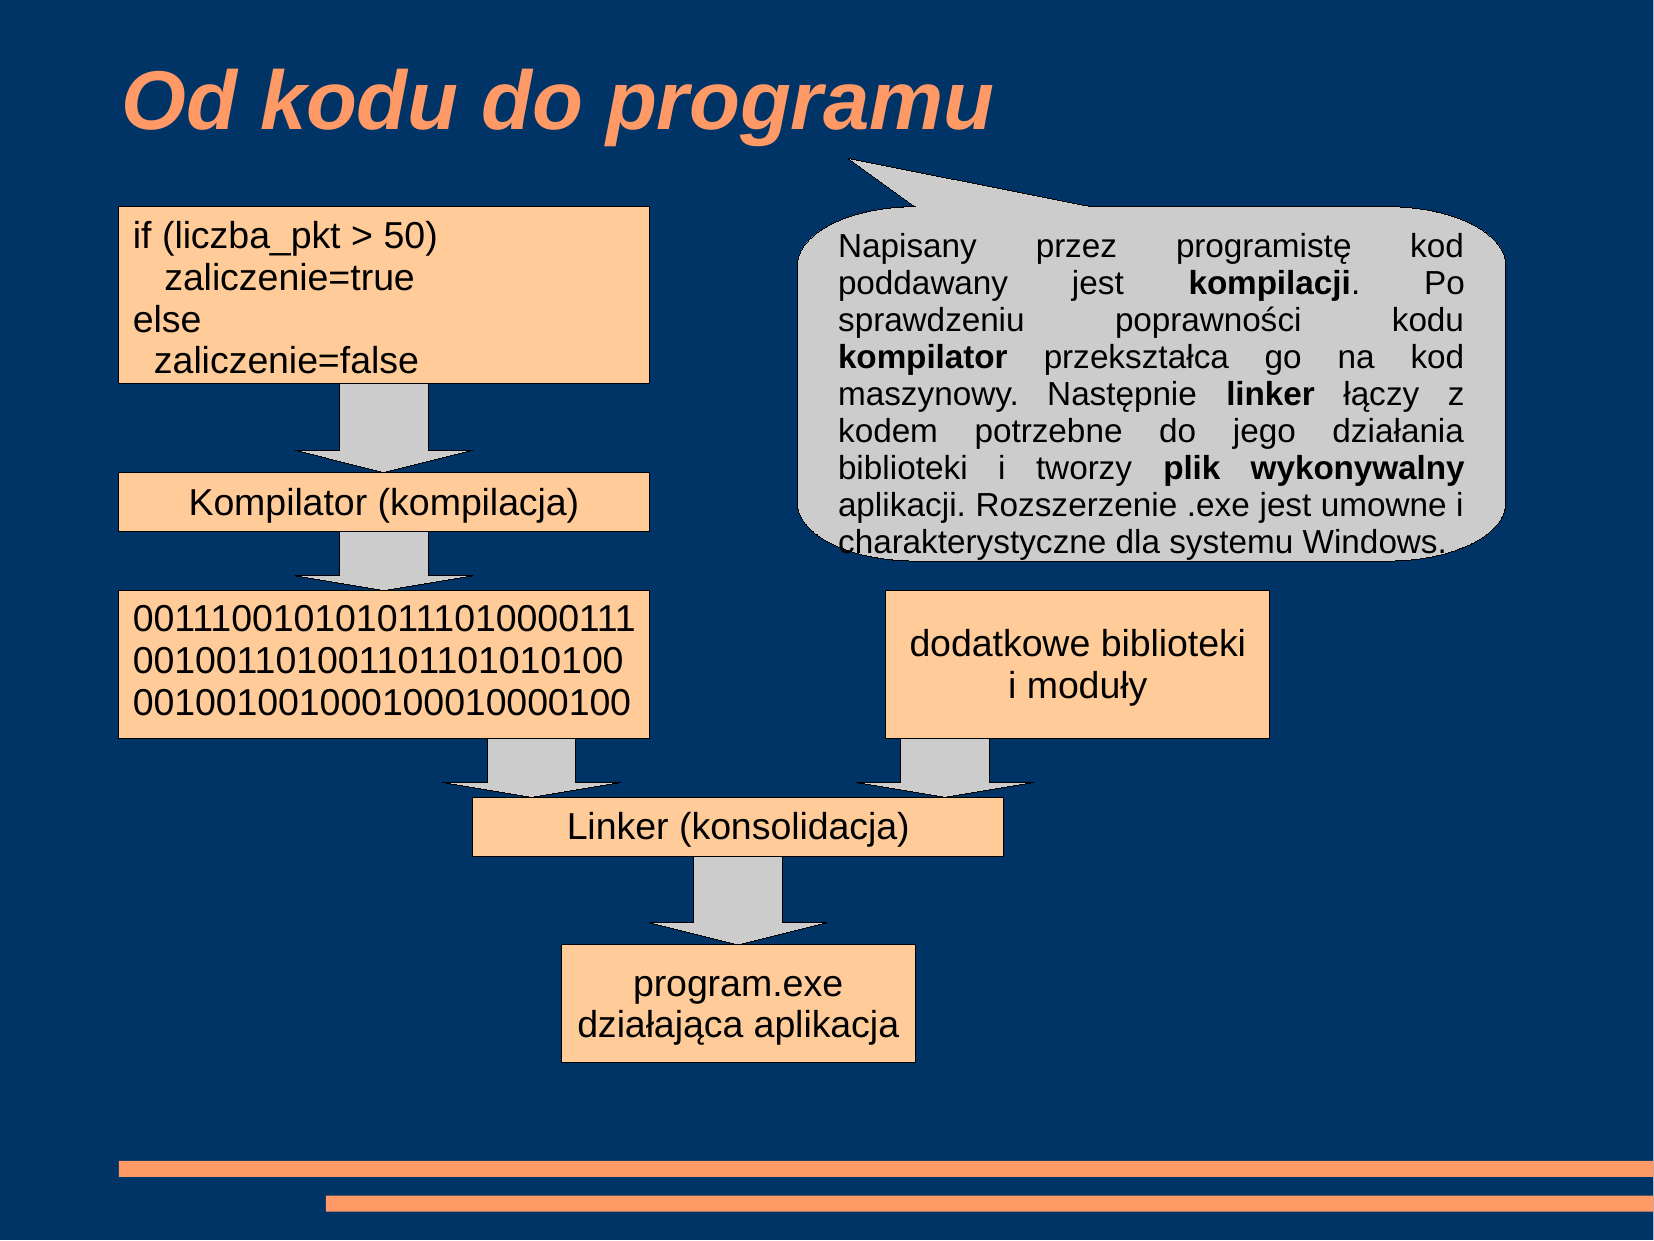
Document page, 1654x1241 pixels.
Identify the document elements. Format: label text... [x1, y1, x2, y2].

text_box [295, 531, 473, 591]
text_box Linker (konsolidacja) [472, 797, 1004, 857]
text_box 0011100101010111010000111 001001101001101101010100 001001001000100010000100 [118, 590, 650, 739]
text_box [856, 738, 1034, 798]
text_box program.exe działająca aplikacja [561, 944, 916, 1063]
text_box [649, 856, 827, 945]
text_box Kompilator (kompilacja) [118, 472, 650, 532]
text_box [295, 383, 473, 472]
text_box dodatkowe biblioteki i moduły [885, 590, 1270, 739]
text_box Napisany przez programistę kod poddawany jest kompilacji. Po sprawdzeniu poprawności kodu kompilator przekształca go na kod maszynowy. Następnie linker łączy z kodem potrzebne do jego działania biblioteki i tworzy plik wykonywalny aplikacji. Rozszerzenie .exe jest umowne i charakterystyczne dla systemu Windows. [797, 158, 1506, 562]
text_box [442, 738, 621, 798]
text_box if (liczba_pkt > 50) zaliczenie=true else zaliczenie=false [118, 206, 650, 384]
title Od kodu do programu [121, 53, 1182, 148]
